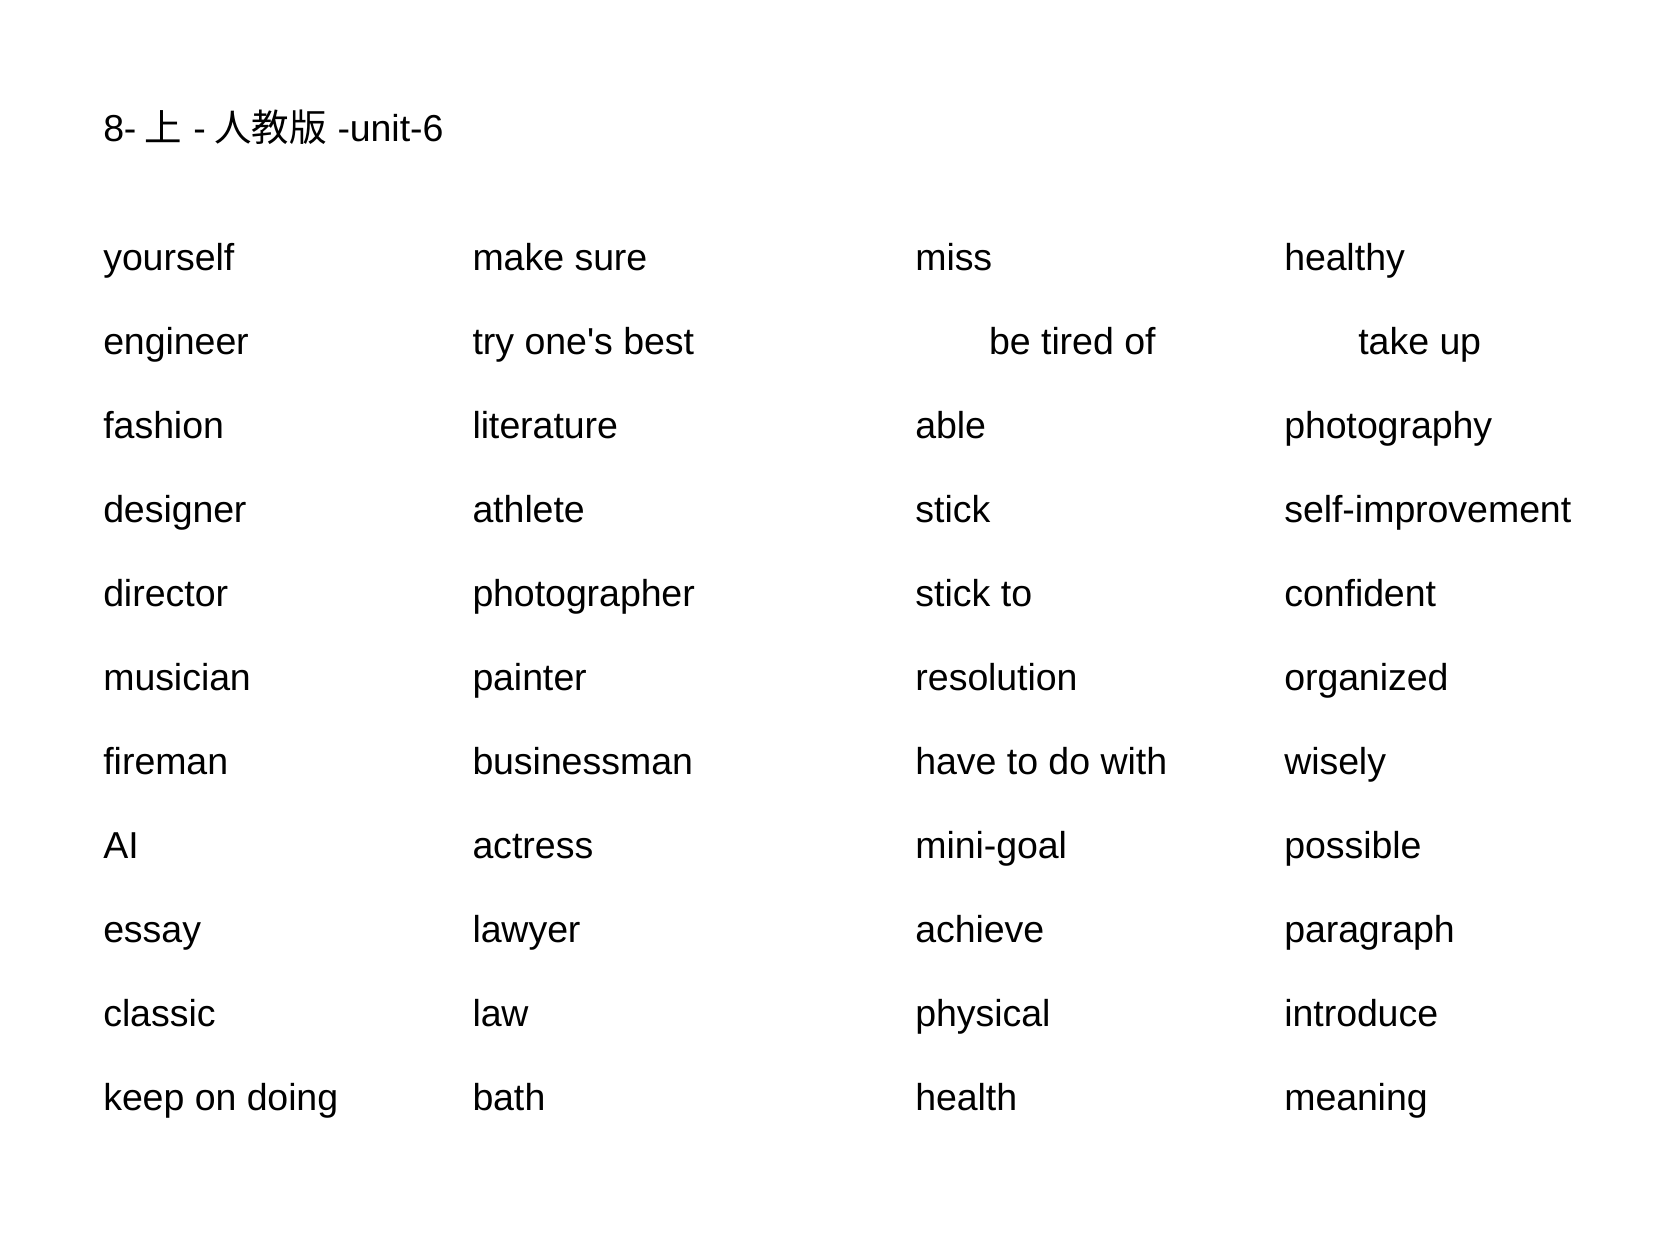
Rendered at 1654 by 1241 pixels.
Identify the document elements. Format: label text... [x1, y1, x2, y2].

text_box 8-上-人教版-unit-6 yourself make sure miss healthy engineer try one's best be tired of take up fashion literature able photography designer athlete stick self-improvement director photographer stick to confident musician painter resolution organized fireman businessman have to do with wisely AI actress mini-goal possible essay lawyer achieve paragraph classic law physical introduce keep on doing bath health meaning [88, 90, 1595, 1157]
